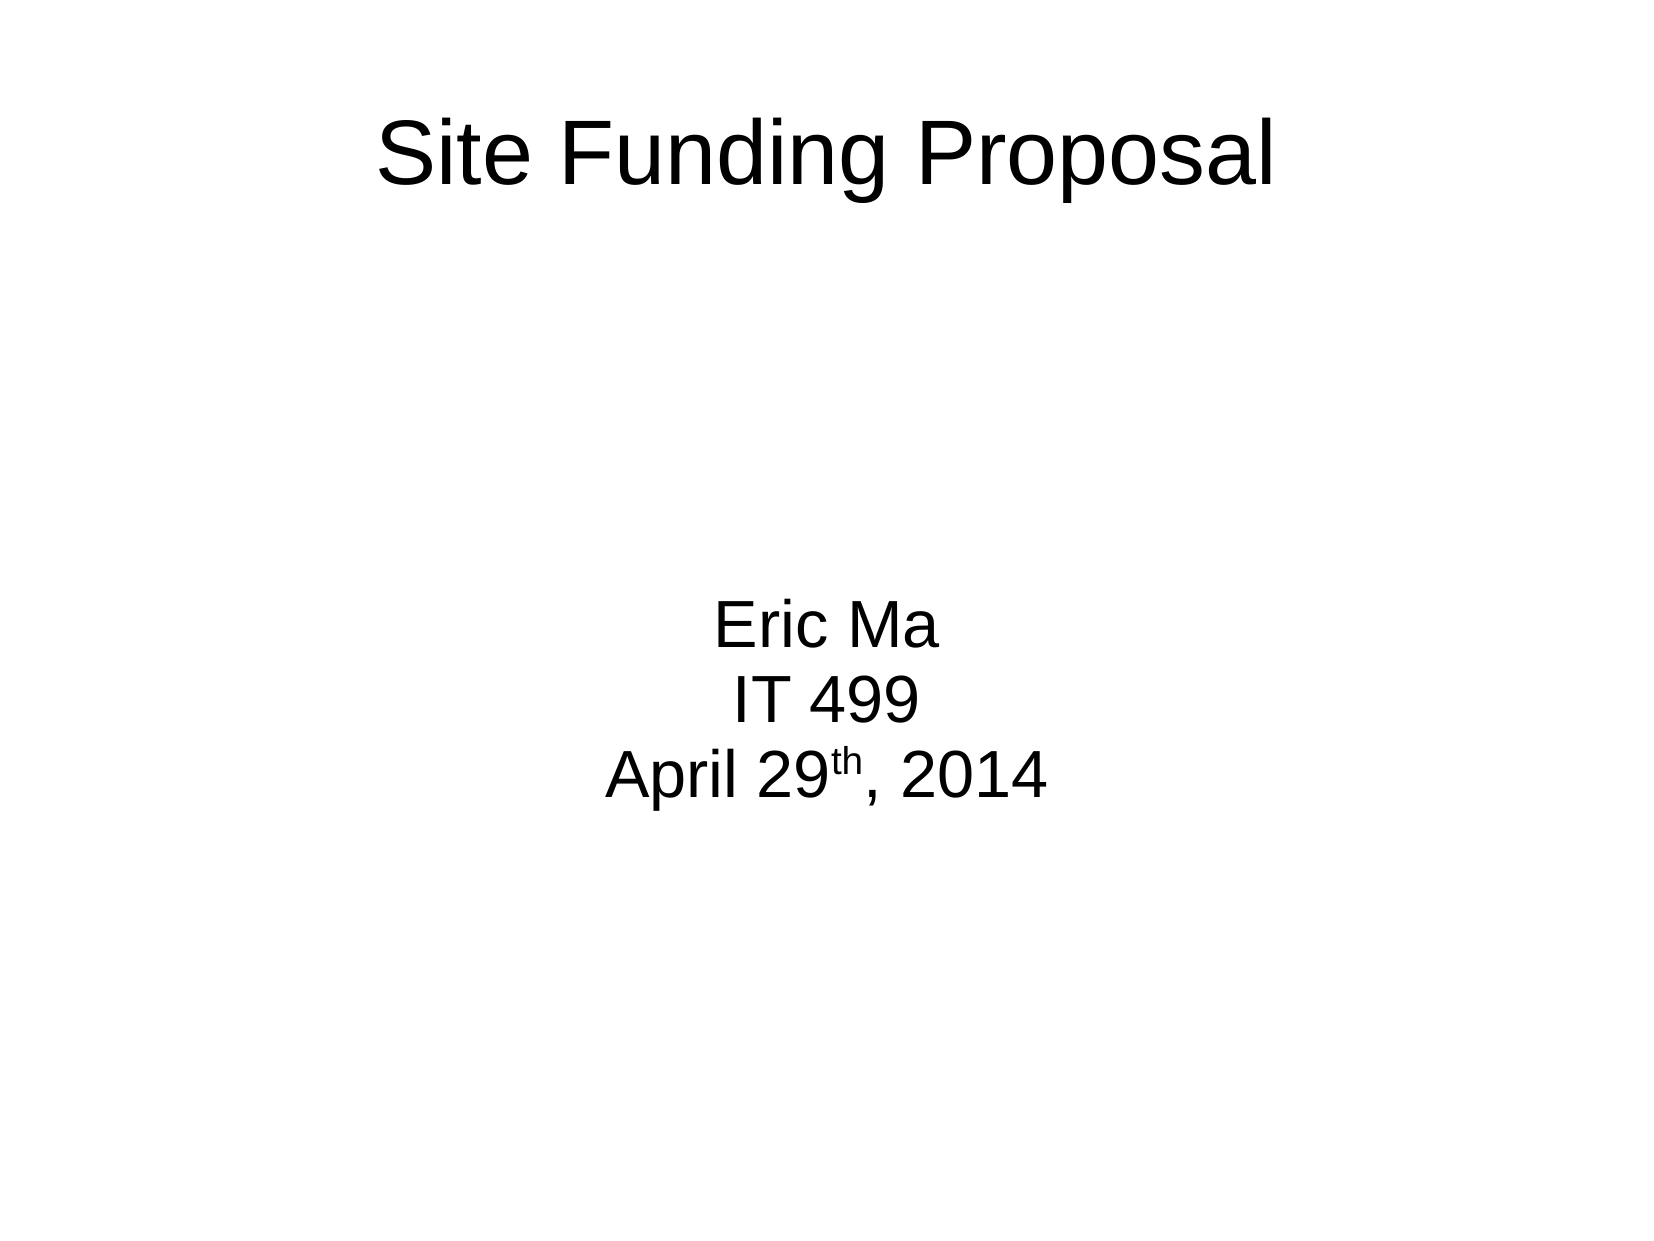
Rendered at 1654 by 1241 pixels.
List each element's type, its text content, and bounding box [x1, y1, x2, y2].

title Site Funding Proposal [82, 49, 1571, 257]
subtitle Eric Ma IT 499 April 29th, 2014 [82, 290, 1571, 1109]
